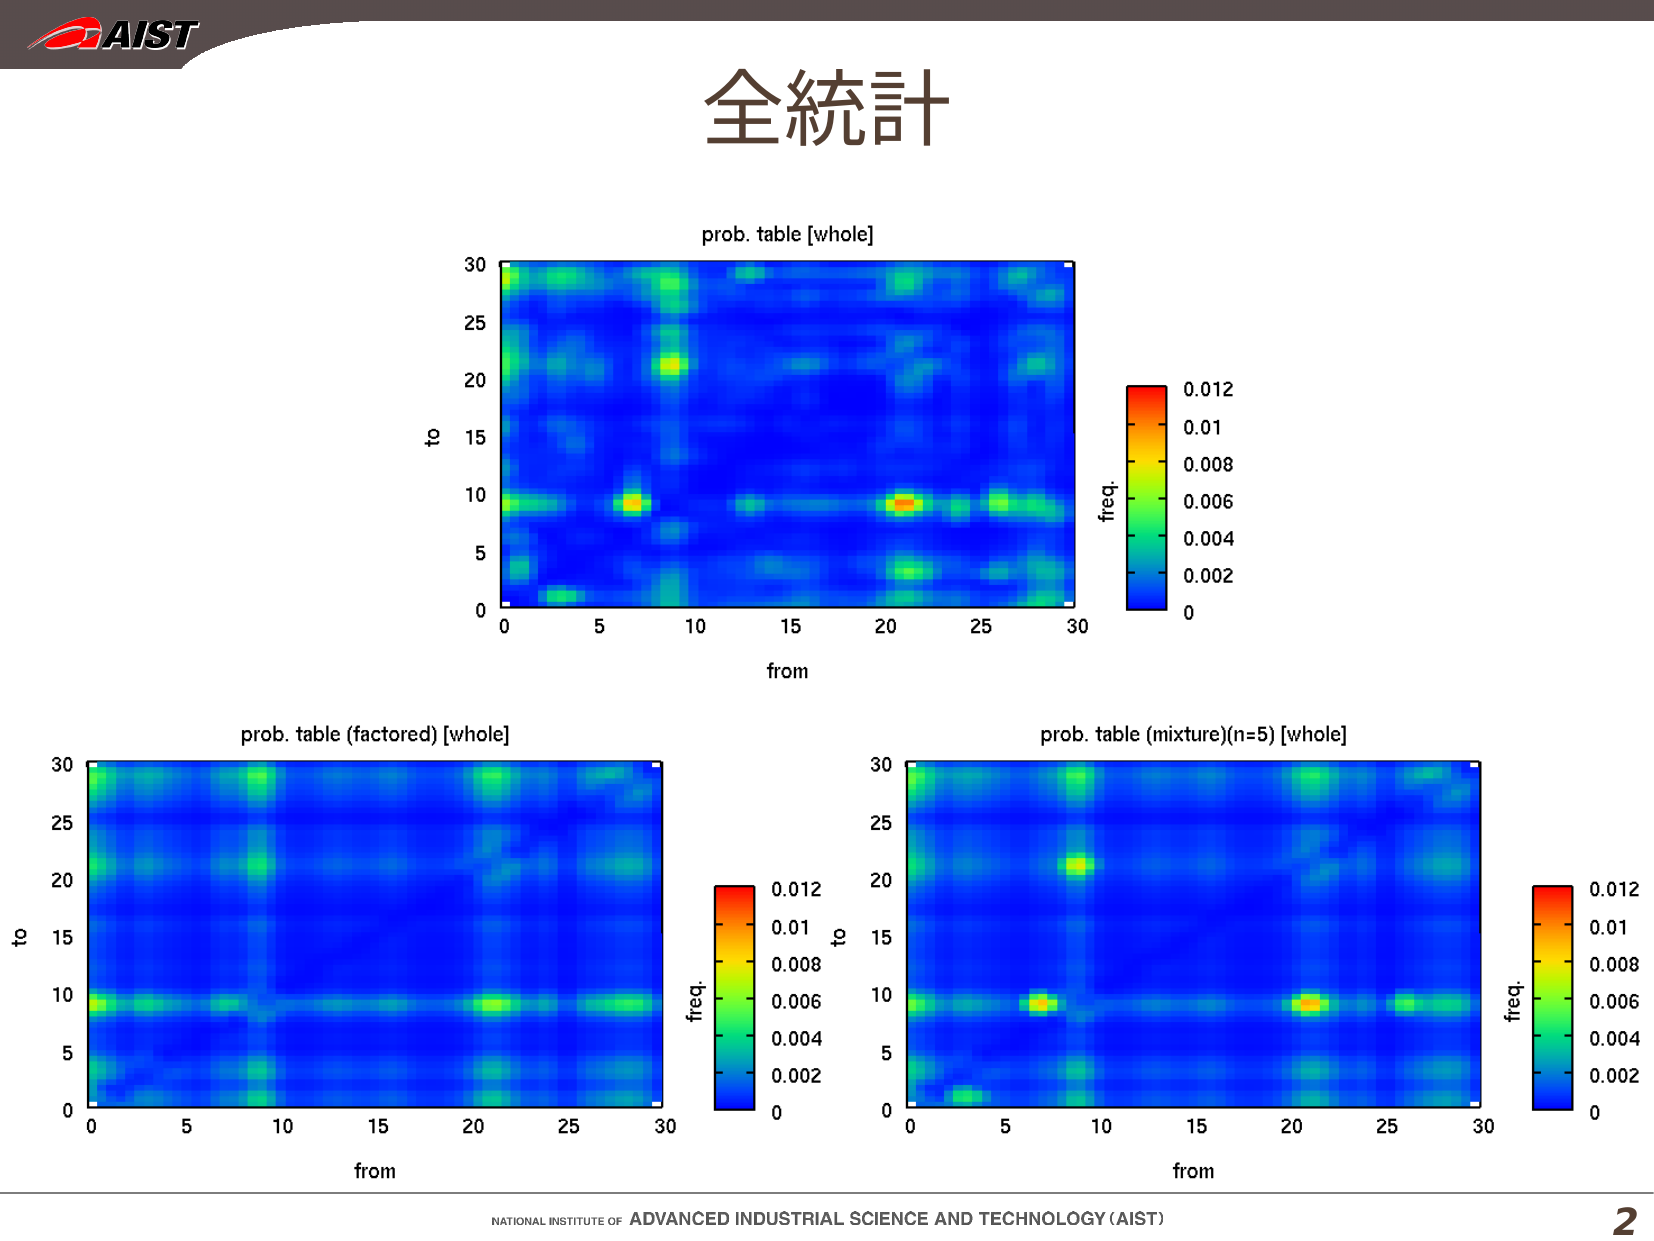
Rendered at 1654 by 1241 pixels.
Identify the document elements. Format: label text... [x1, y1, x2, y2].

title 全統計 [0, 21, 1654, 191]
picture [27, 17, 199, 21]
picture [5, 720, 1642, 1185]
picture [418, 220, 1236, 686]
